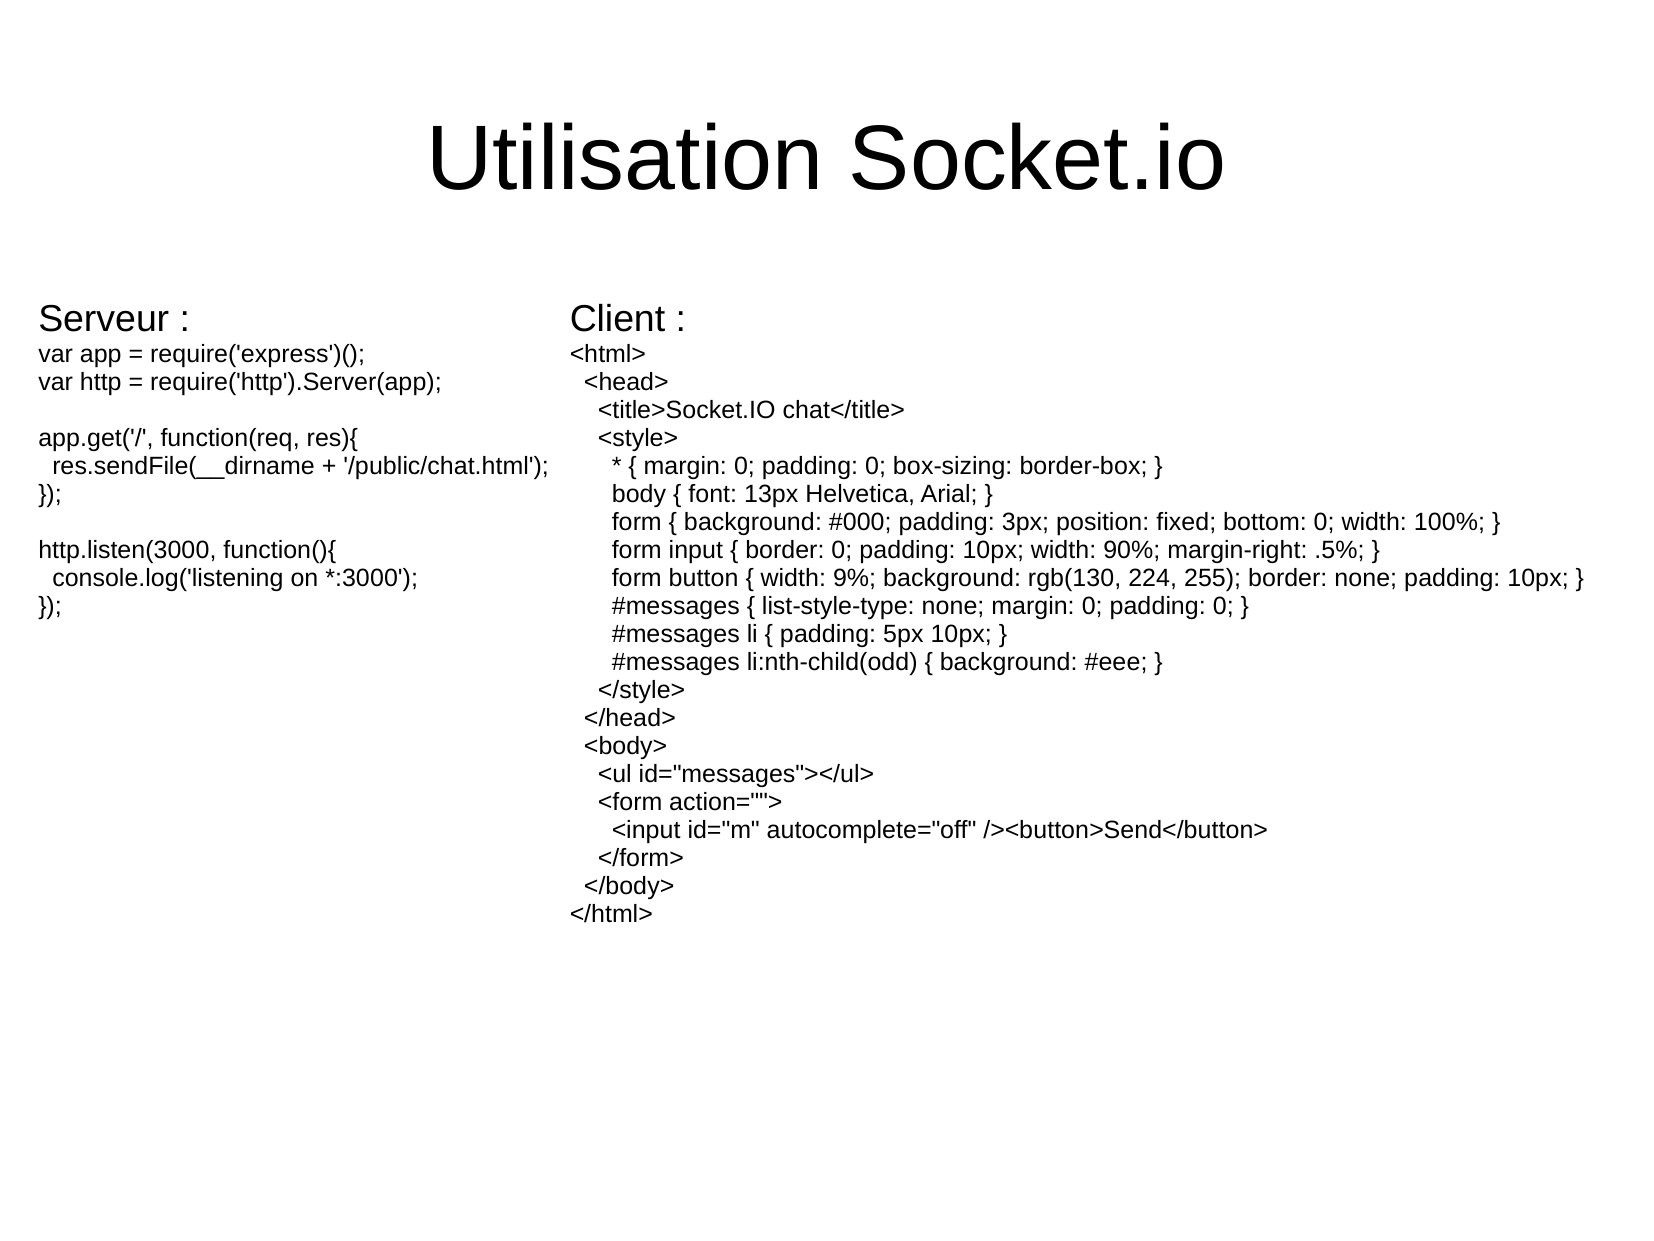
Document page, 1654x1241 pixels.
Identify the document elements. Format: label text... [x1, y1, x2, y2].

text_box Client : <html> <head> <title>Socket.IO chat</title> <style> * { margin: 0; padding: 0; box-sizing: border-box; } body { font: 13px Helvetica, Arial; } form { background: #000; padding: 3px; position: fixed; bottom: 0; width: 100%; } form input { border: 0; padding: 10px; width: 90%; margin-right: .5%; } form button { width: 9%; background: rgb(130, 224, 255); border: none; padding: 10px; } #messages { list-style-type: none; margin: 0; padding: 0; } #messages li { padding: 5px 10px; } #messages li:nth-child(odd) { background: #eee; } </style> </head> <body> <ul id="messages"></ul> <form action=""> <input id="m" autocomplete="off" /><button>Send</button> </form> </body> </html> [555, 290, 1642, 1111]
text_box Serveur : var app = require('express')(); var http = require('http').Server(app); app.get('/', function(req, res){ res.sendFile(__dirname + '/public/chat.html'); }); http.listen(3000, function(){ console.log('listening on *:3000'); }); [23, 290, 555, 1111]
title Utilisation Socket.io [82, 49, 1571, 257]
